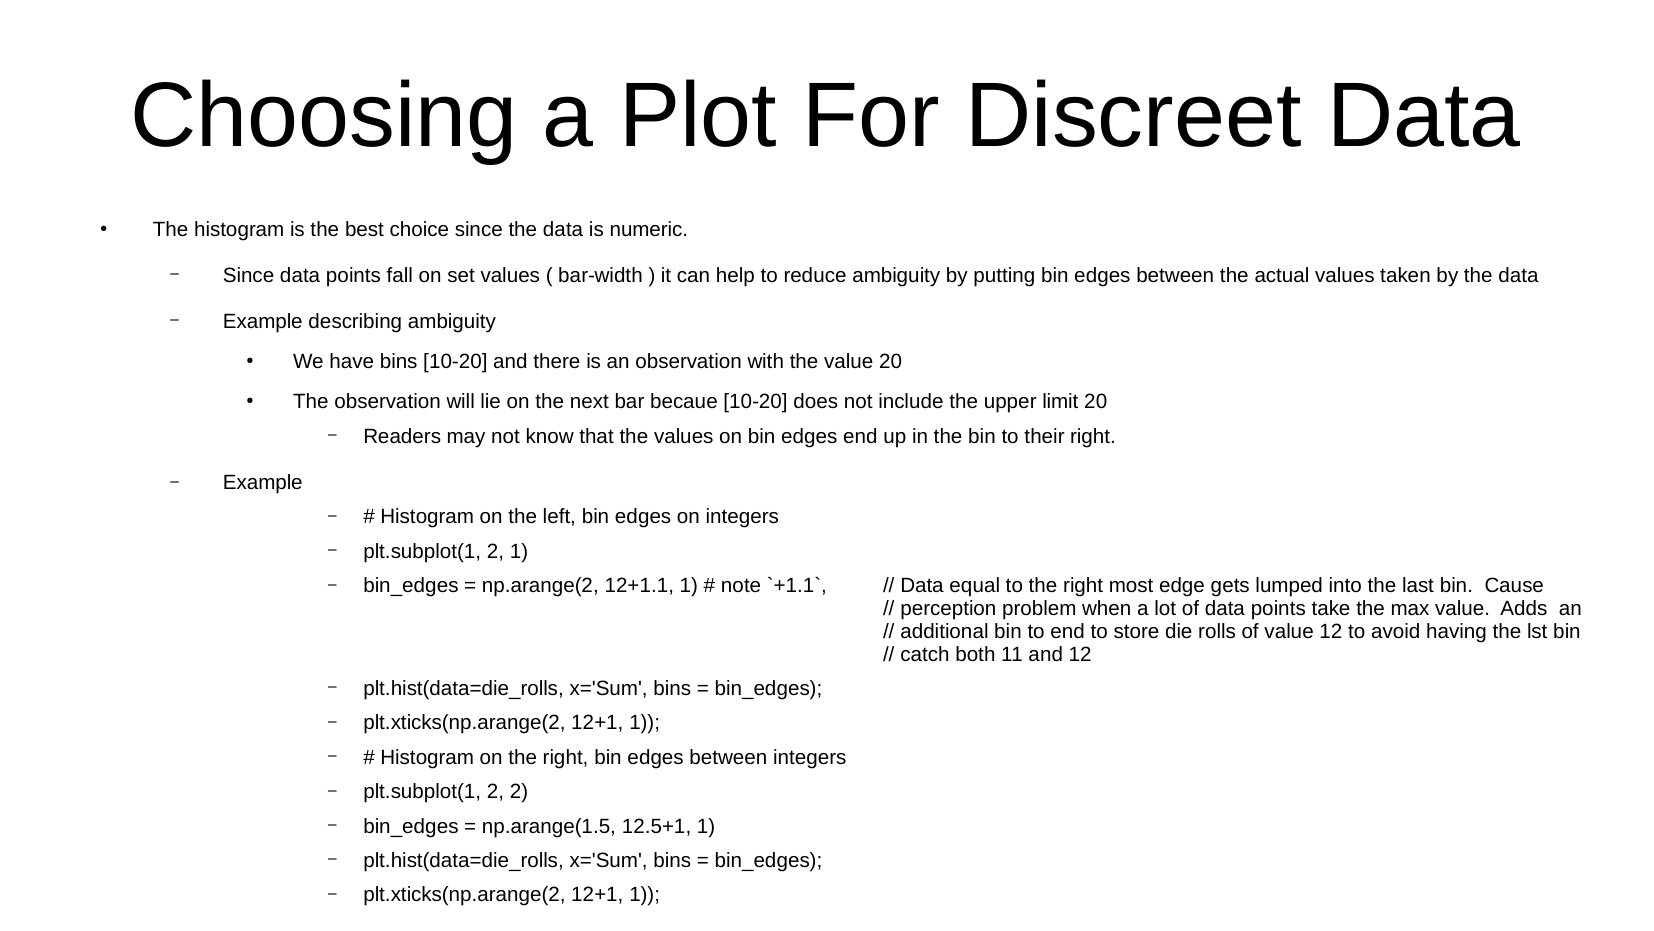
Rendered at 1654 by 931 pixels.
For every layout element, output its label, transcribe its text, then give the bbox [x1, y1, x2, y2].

list The histogram is the best choice since the data is numeric. Since data points fall on set values ( bar-width ) it can help to reduce ambiguity by putting bin edges between the actual values taken by the data Example describing ambiguity We have bins [10-20] and there is an observation with the value 20 The observation will lie on the next bar becaue [10-20] does not include the upper limit 20 Readers may not know that the values on bin edges end up in the bin to their right. Example # Histogram on the left, bin edges on integers plt.subplot(1, 2, 1) bin_edges = np.arange(2, 12+1.1, 1) # note `+1.1`, // Data equal to the right most edge gets lumped into the last bin. Cause // perception problem when a lot of data points take the max value. Adds an // additional bin to end to store die rolls of value 12 to avoid having the lst bin // catch both 11 and 12 plt.hist(data=die_rolls, x='Sum', bins = bin_edges); plt.xticks(np.arange(2, 12+1, 1)); # Histogram on the right, bin edges between integers plt.subplot(1, 2, 2) bin_edges = np.arange(1.5, 12.5+1, 1) plt.hist(data=die_rolls, x='Sum', bins = bin_edges); plt.xticks(np.arange(2, 12+1, 1)); [82, 217, 1636, 916]
title Choosing a Plot For Discreet Data [82, 37, 1571, 193]
